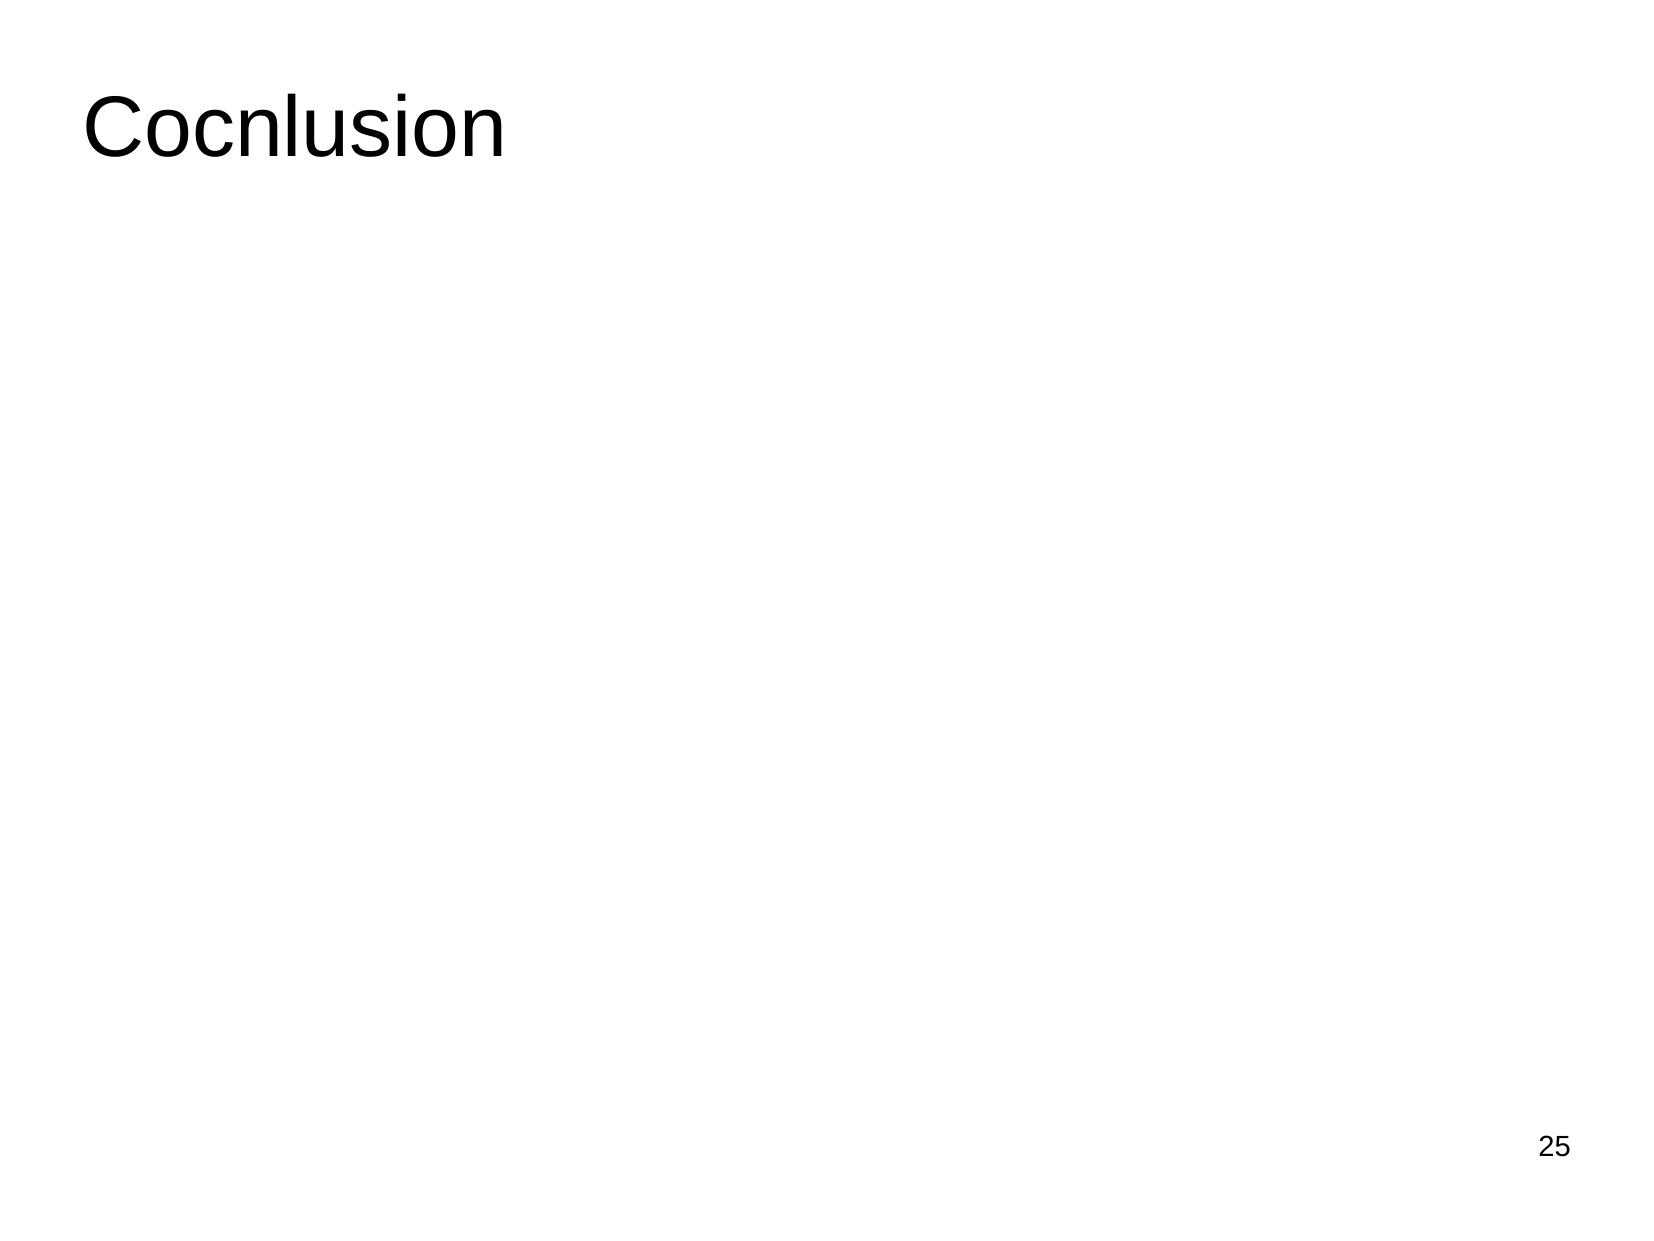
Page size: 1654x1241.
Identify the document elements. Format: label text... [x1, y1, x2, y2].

title Cocnlusion [82, 49, 1571, 204]
